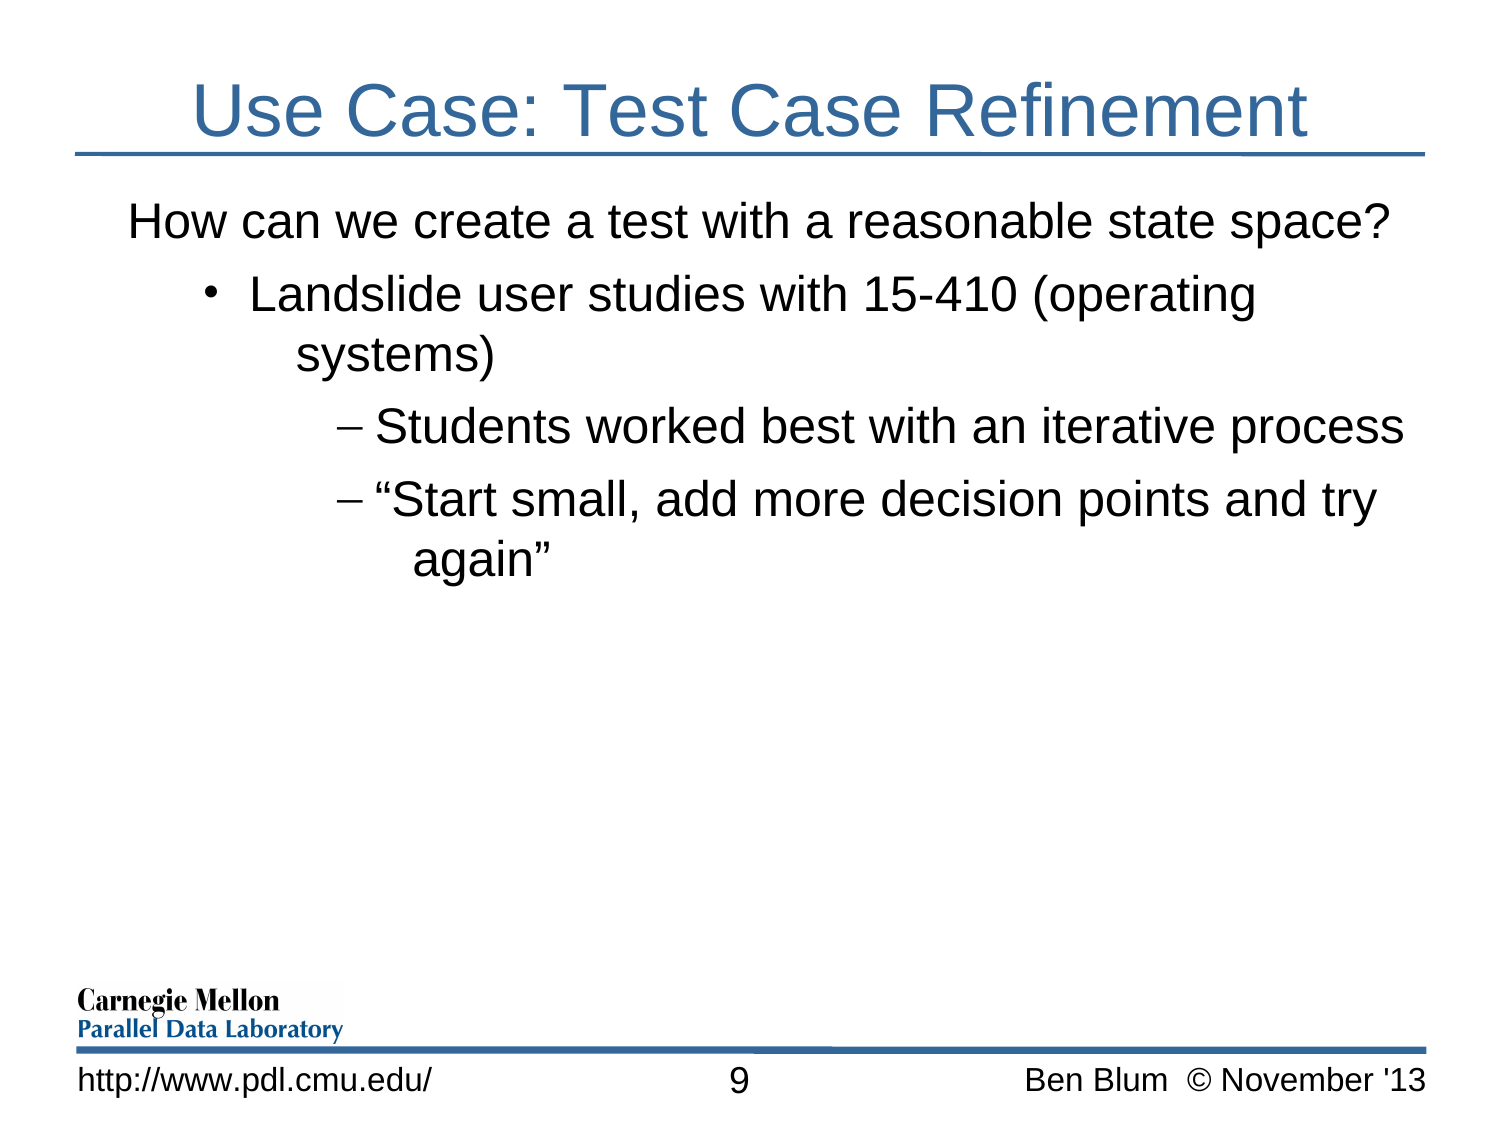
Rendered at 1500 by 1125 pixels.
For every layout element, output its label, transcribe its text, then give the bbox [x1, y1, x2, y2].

picture [77, 979, 343, 1044]
title Use Case: Test Case Refinement [112, 49, 1388, 163]
list How can we create a test with a reasonable state space? Landslide user studies with 15-410 (operating systems) Students worked best with an iterative process “Start small, add more decision points and try again” [112, 181, 1426, 938]
